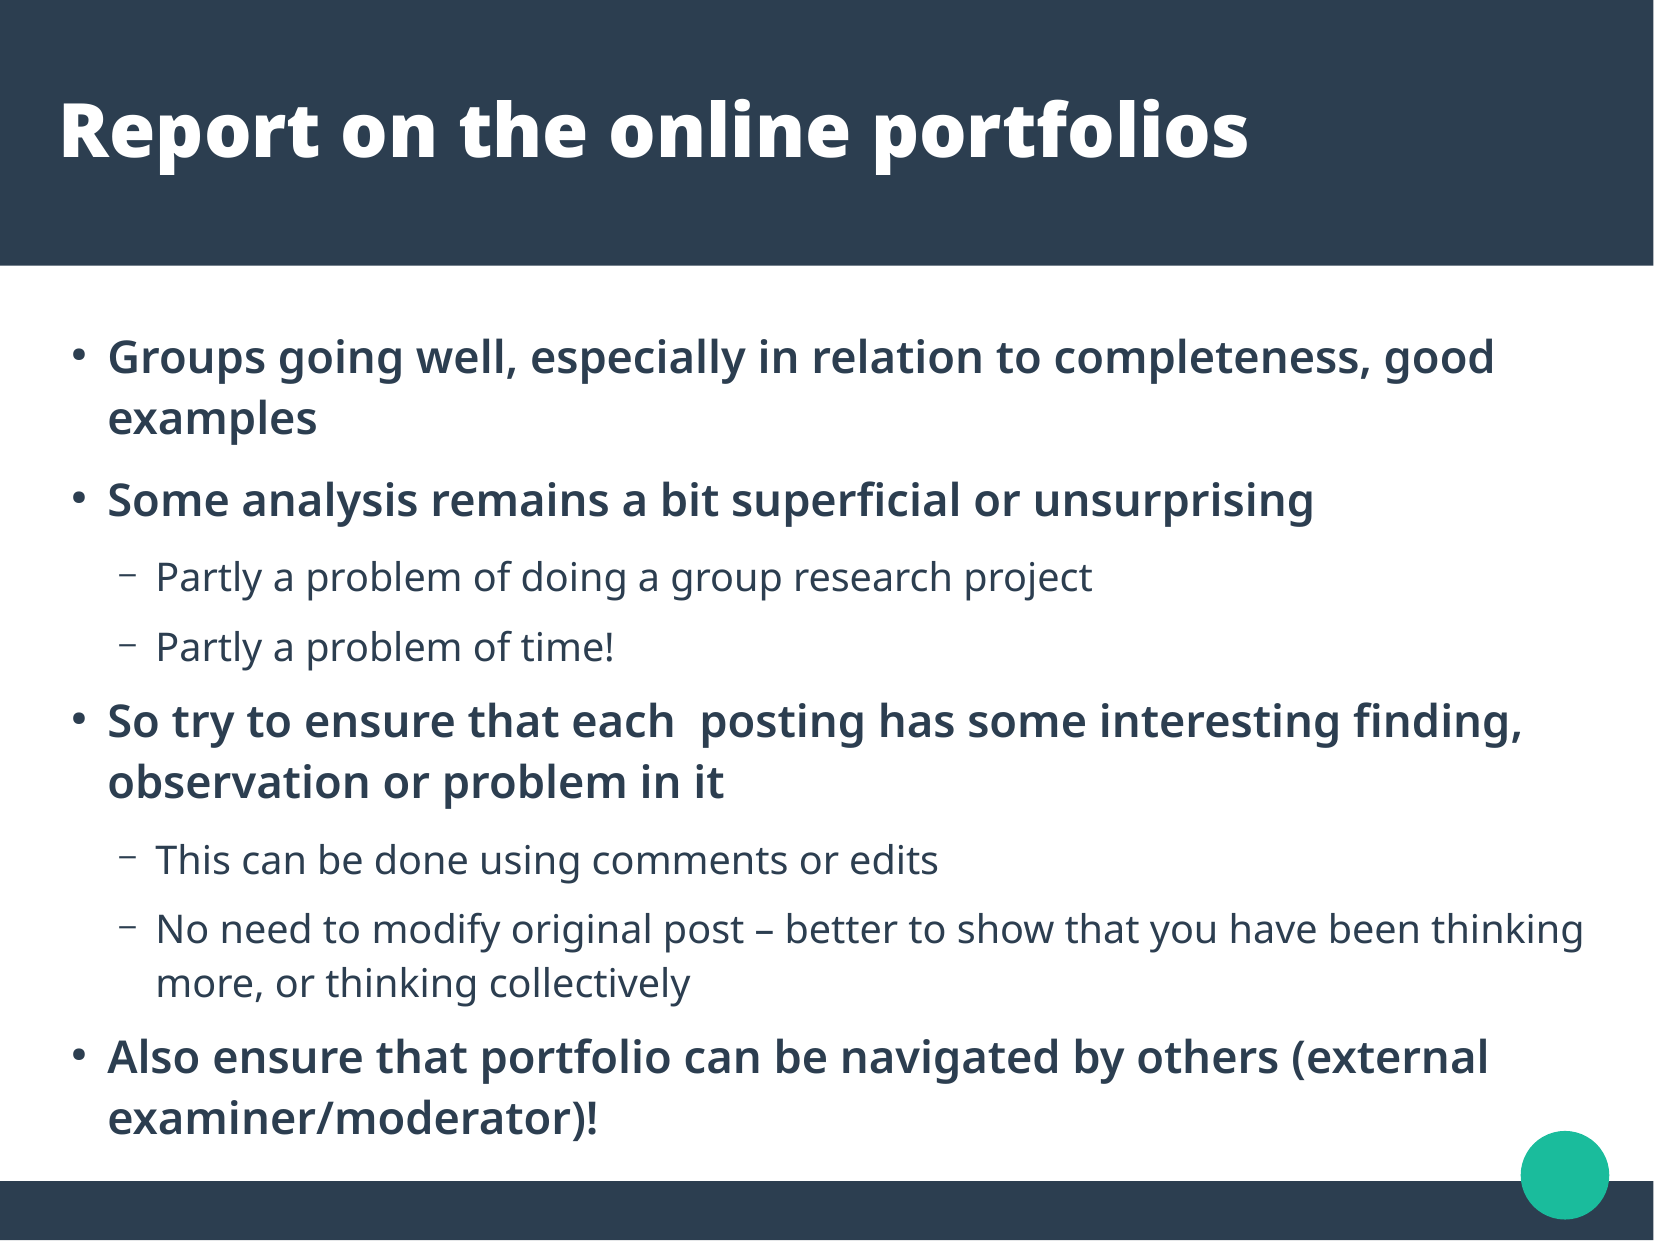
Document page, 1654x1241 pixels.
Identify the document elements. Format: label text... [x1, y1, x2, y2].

list Groups going well, especially in relation to completeness, good examples Some analysis remains a bit superficial or unsurprising Partly a problem of doing a group research project Partly a problem of time! So try to ensure that each posting has some interesting finding, observation or problem in it This can be done using comments or edits No need to modify original post – better to show that you have been thinking more, or thinking collectively Also ensure that portfolio can be navigated by others (external examiner/moderator)! [59, 324, 1595, 1152]
title Report on the online portfolios [59, 49, 1595, 207]
